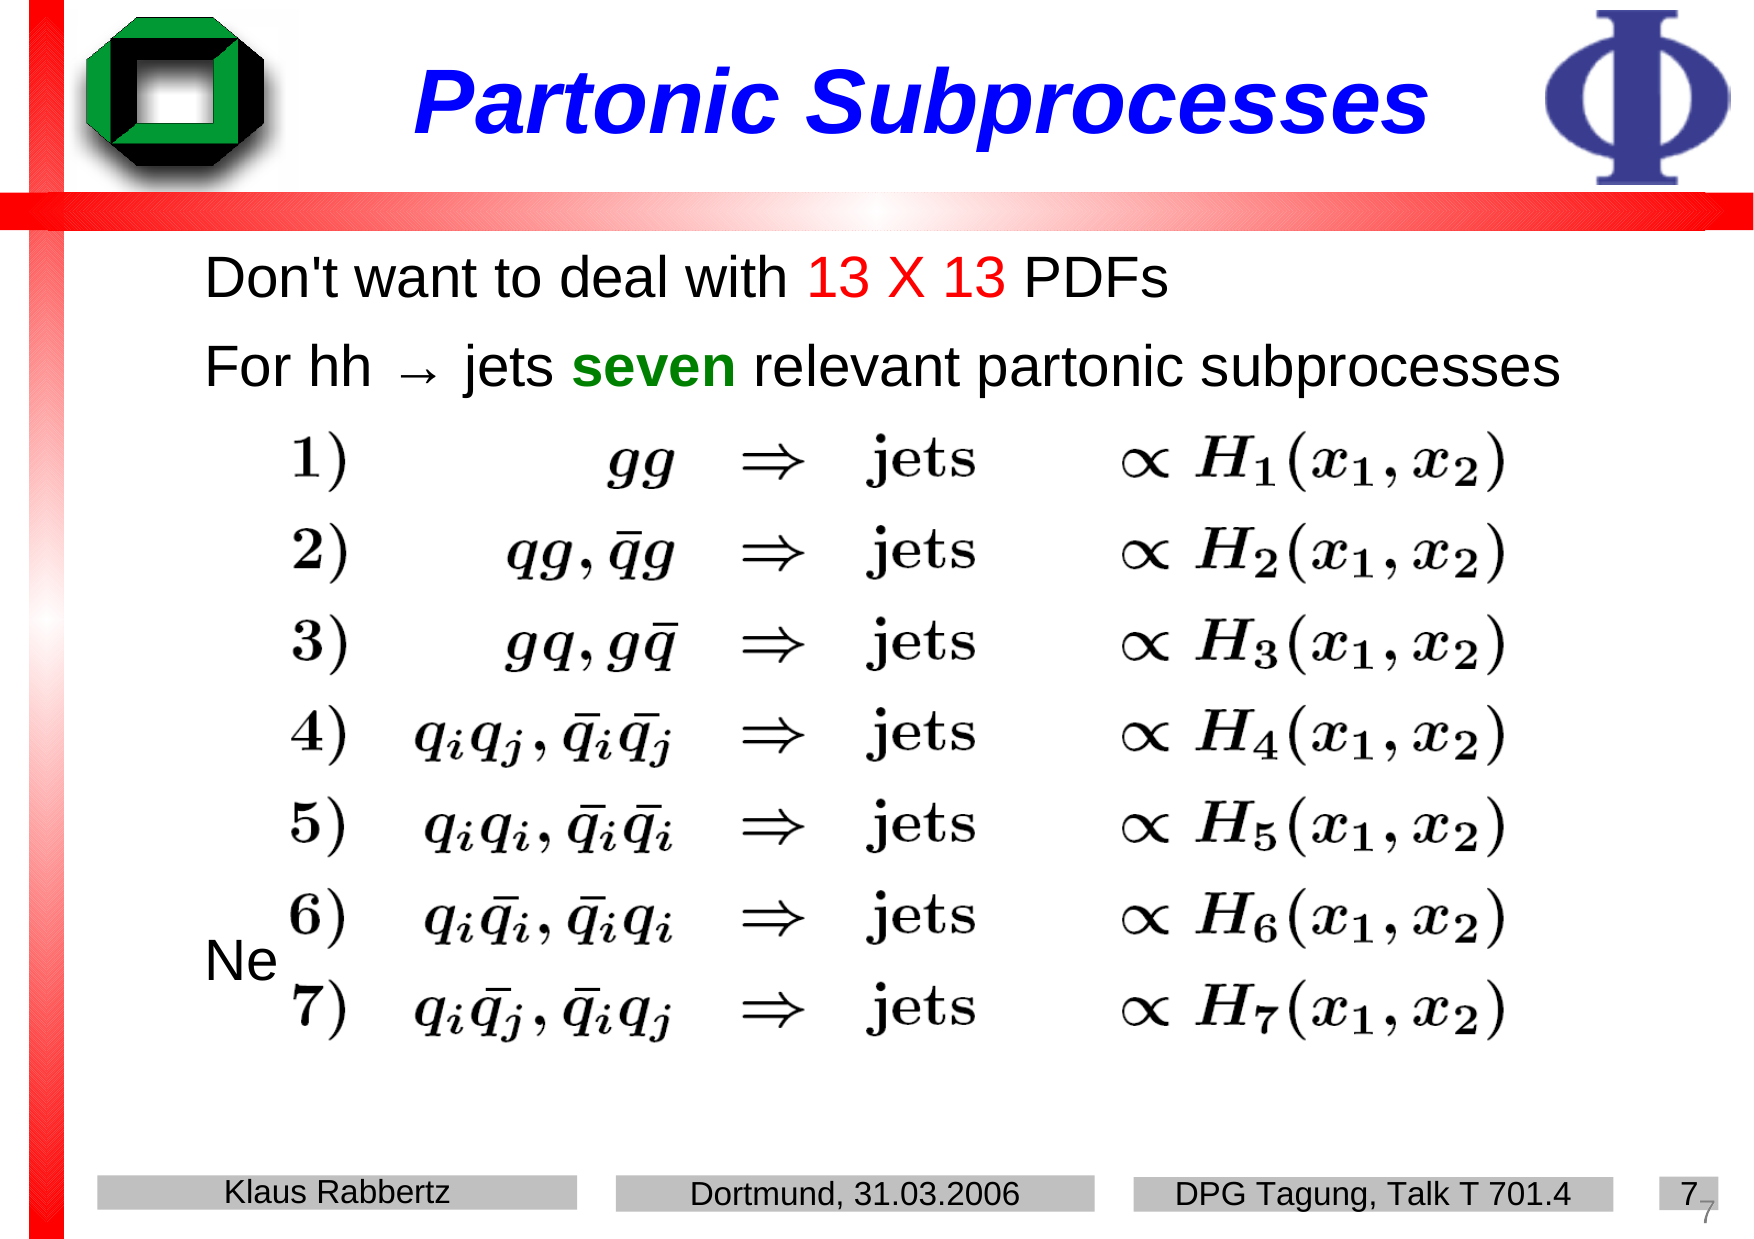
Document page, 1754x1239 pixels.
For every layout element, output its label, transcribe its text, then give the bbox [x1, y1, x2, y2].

picture [64, 9, 299, 192]
picture [277, 417, 1519, 1063]
title Partonic Subprocesses [282, 21, 1566, 183]
picture [1545, 10, 1731, 185]
list Don't want to deal with 13 X 13 PDFs For hh → jets seven relevant partonic subprocesses Need only seven linear combinations Hi of PDFs [145, 244, 1643, 1138]
